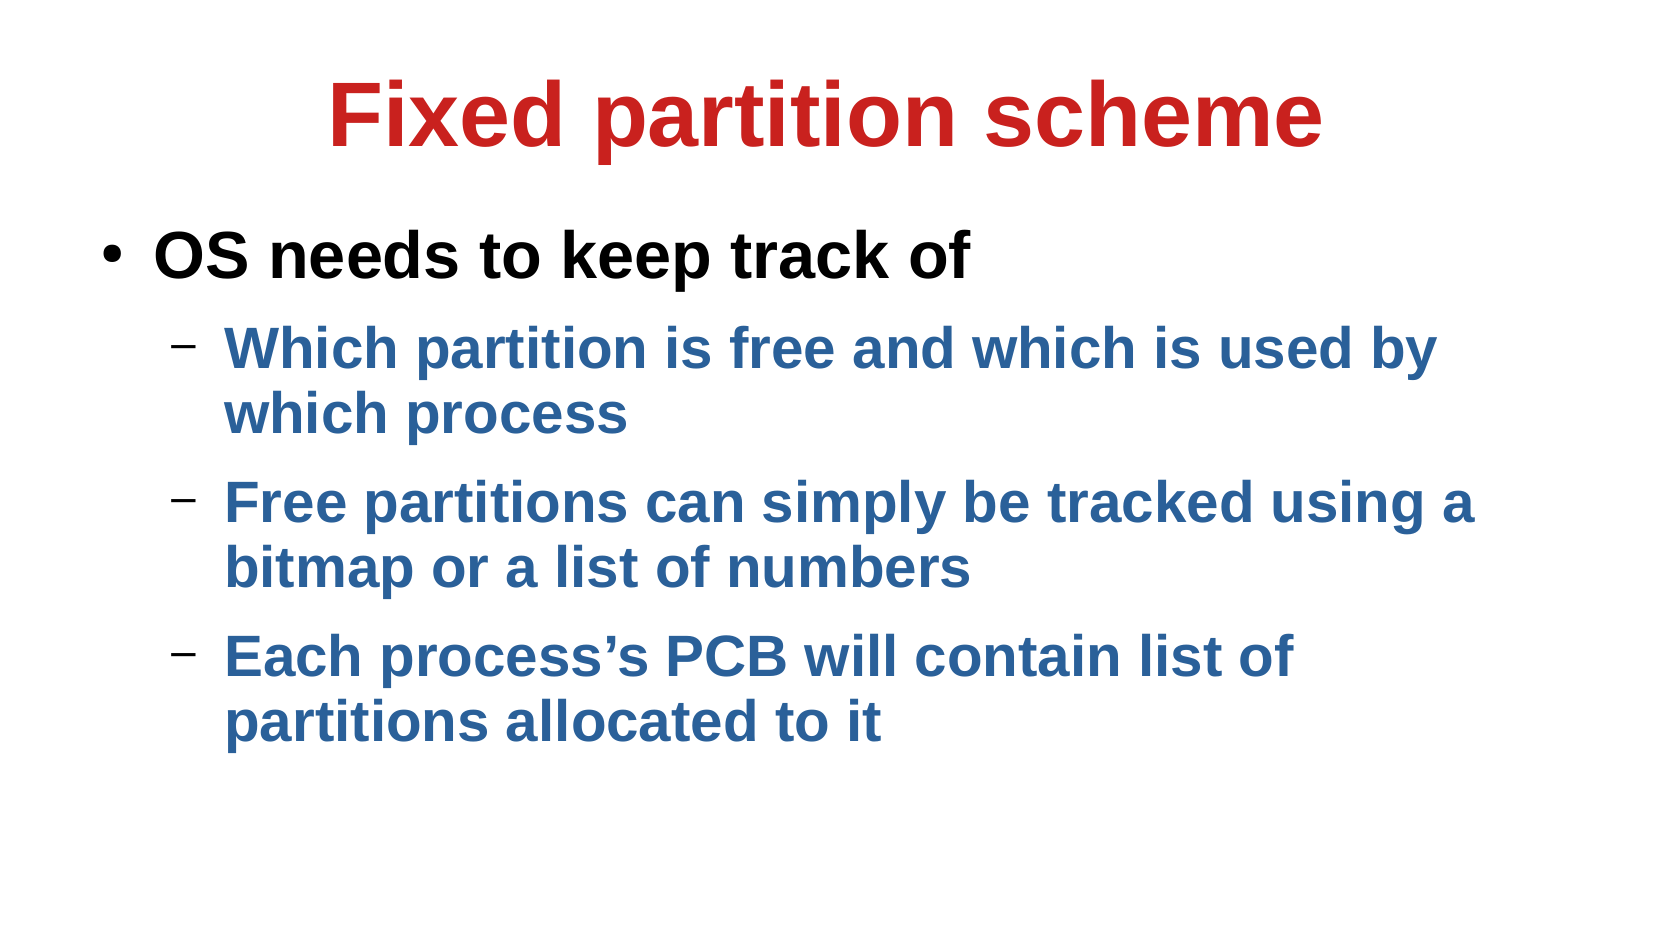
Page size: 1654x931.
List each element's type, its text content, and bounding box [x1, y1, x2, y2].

title Fixed partition scheme [82, 37, 1571, 193]
list OS needs to keep track of Which partition is free and which is used by which process Free partitions can simply be tracked using a bitmap or a list of numbers Each process’s PCB will contain list of partitions allocated to it [82, 217, 1571, 758]
